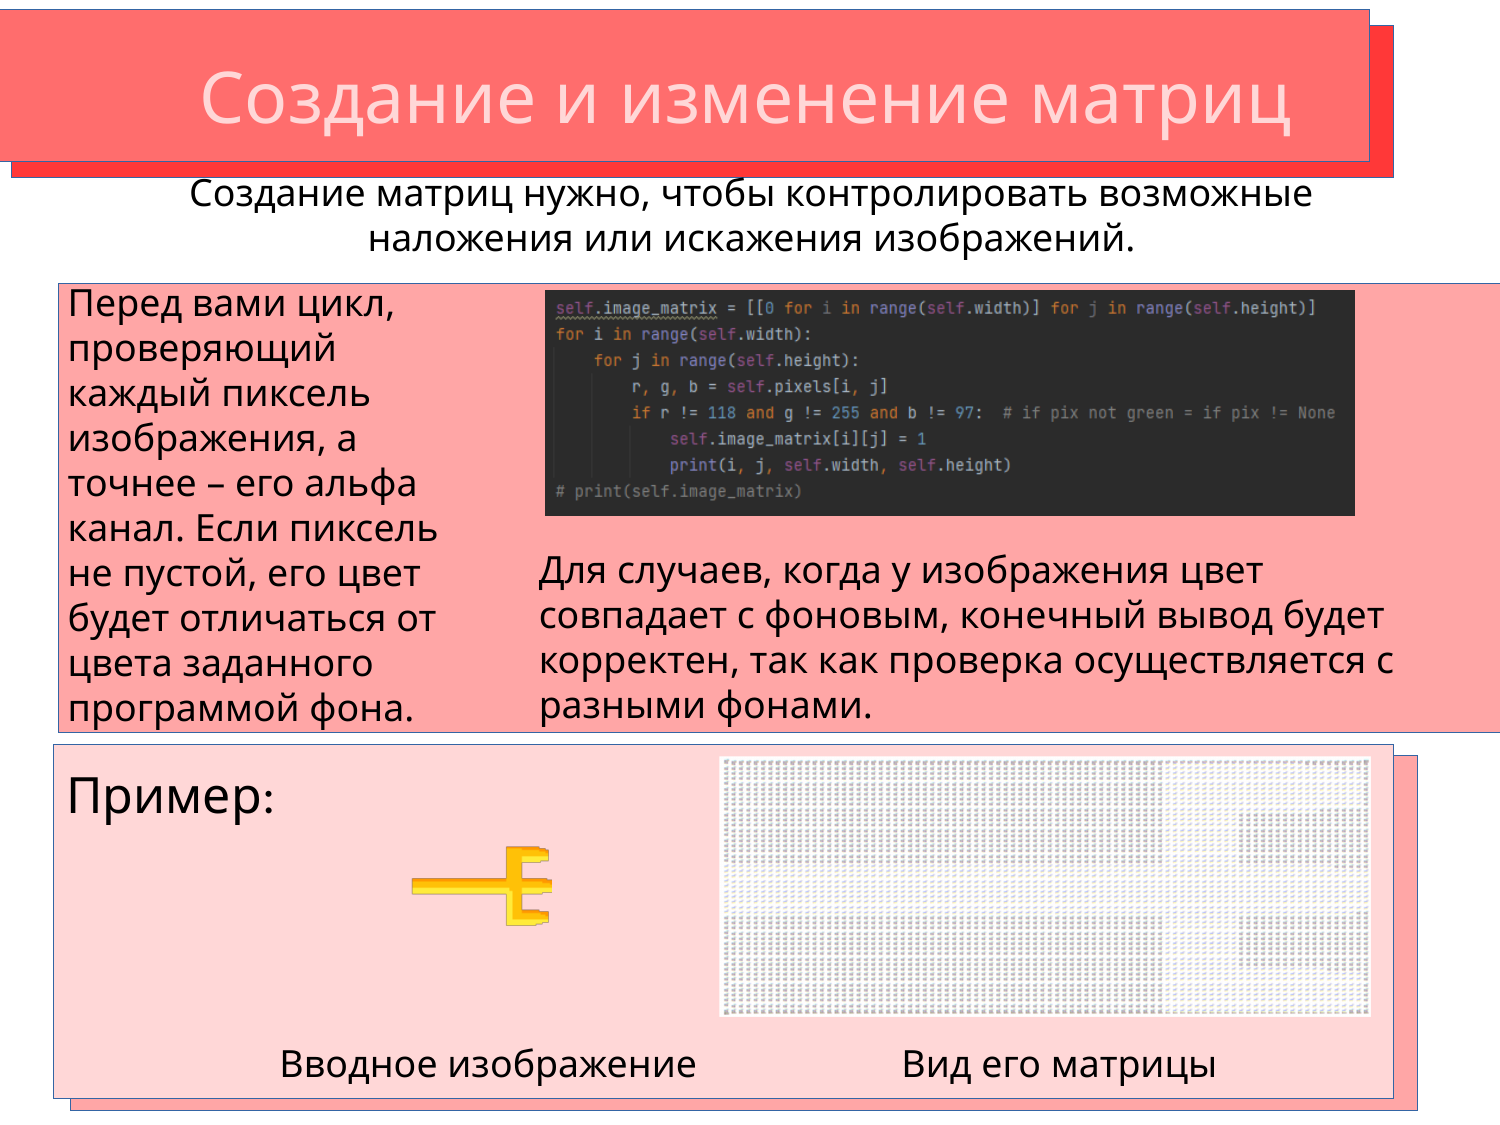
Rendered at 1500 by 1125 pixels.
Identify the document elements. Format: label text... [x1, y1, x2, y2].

text_box [53, 744, 1418, 1111]
text_box Для случаев, когда у изображения цвет совпадает с фоновым, конечный вывод будет корректен, так как проверка осуществляется с разными фонами. [523, 538, 1421, 734]
picture [545, 290, 1355, 516]
text_box Вид его матрицы [886, 1032, 1233, 1093]
text_box Пример: [51, 756, 291, 832]
text_box Создание и изменение матриц [71, 19, 1421, 172]
picture [719, 756, 1371, 1017]
text_box [502, 283, 1500, 733]
picture [403, 806, 552, 967]
text_box Перед вами цикл, проверяющий каждый пиксель изображения, а точнее – его альфа канал. Если пиксель не пустой, его цвет будет отличаться от цвета заданного программой фона. [53, 271, 502, 737]
text_box [0, 9, 1370, 178]
text_box Вводное изображение [264, 1032, 713, 1093]
text_box Создание матриц нужно, чтобы контролировать возможные наложения или искажения изображений. [76, 161, 1427, 279]
